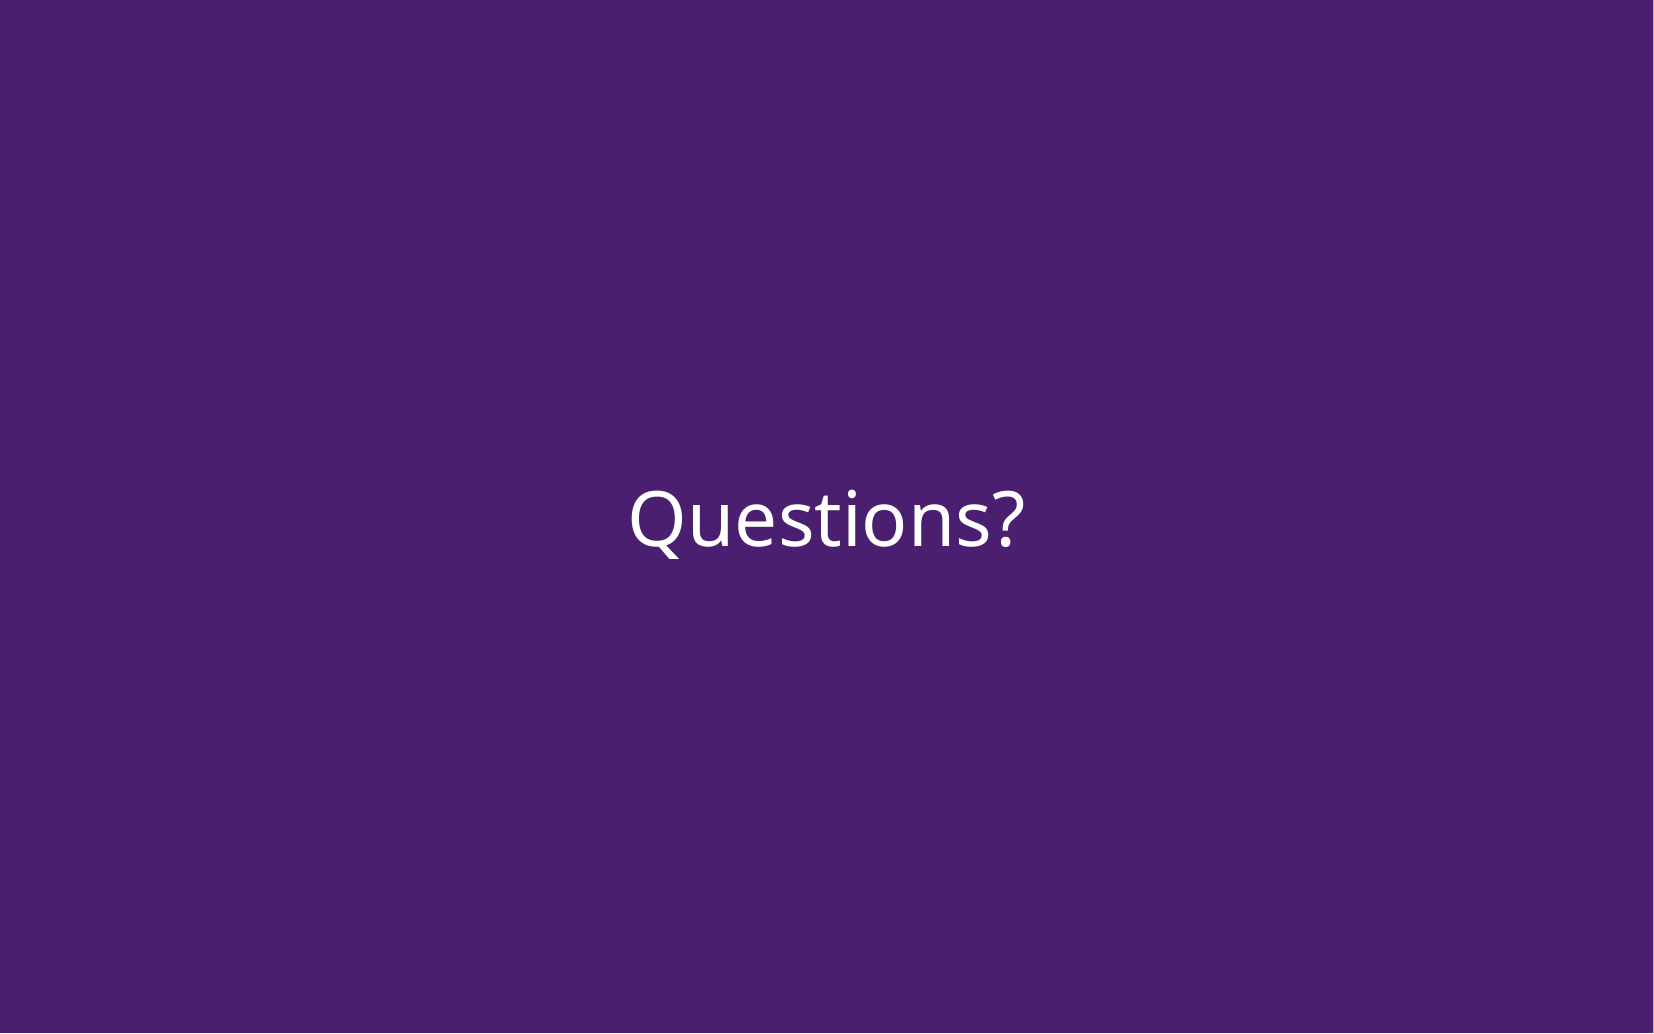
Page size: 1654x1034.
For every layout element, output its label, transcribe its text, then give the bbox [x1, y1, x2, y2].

title Questions? [82, 430, 1571, 604]
